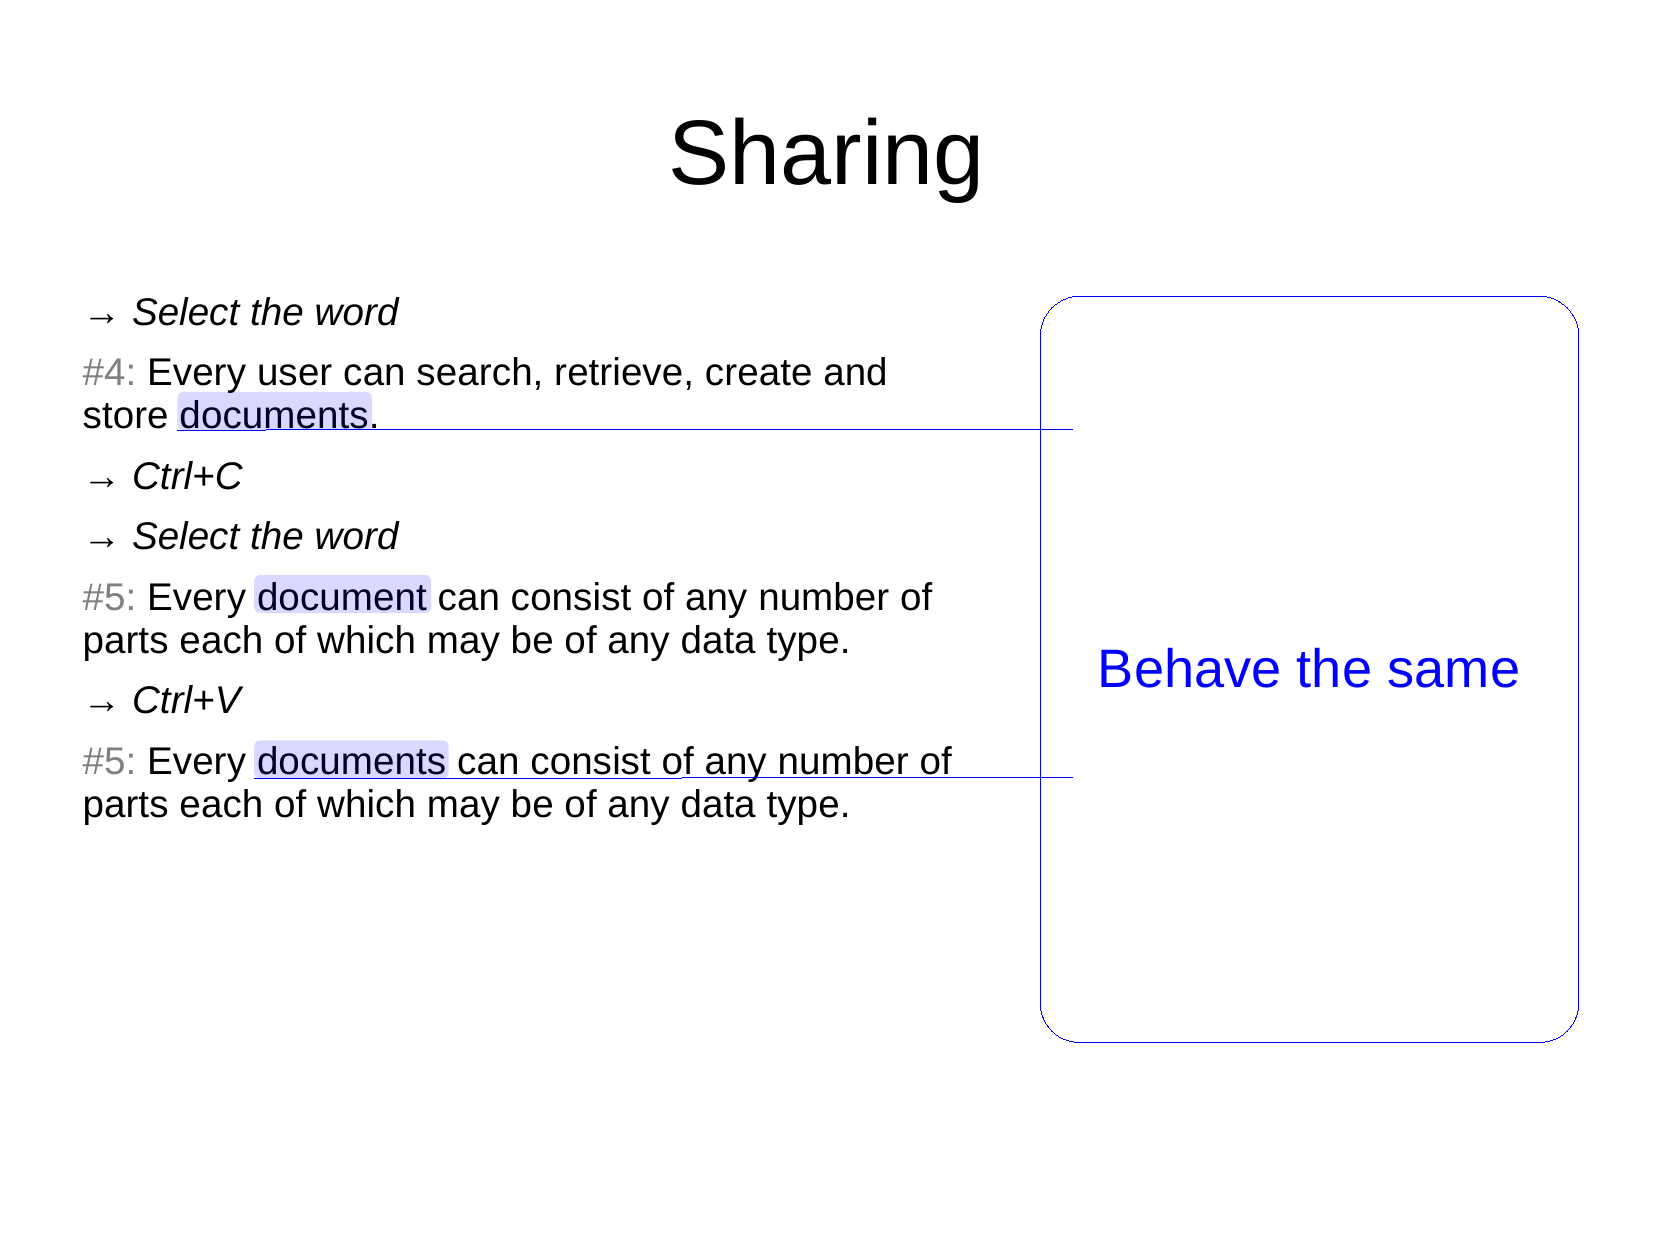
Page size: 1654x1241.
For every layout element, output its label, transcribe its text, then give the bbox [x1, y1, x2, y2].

list → Select the word #4: Every user can search, retrieve, create and store documents. → Ctrl+C → Select the word #5: Every document can consist of any number of parts each of which may be of any data type. → Ctrl+V #5: Every documents can consist of any number of parts each of which may be of any data type. → Remove the 's' #5: Every document can consist of any number of parts each of which may be of any data type. [82, 290, 962, 1010]
text_box Behave the same [1040, 296, 1579, 1043]
text_box [254, 574, 432, 614]
text_box [254, 740, 449, 778]
text_box [177, 391, 372, 431]
title Sharing [82, 49, 1571, 257]
